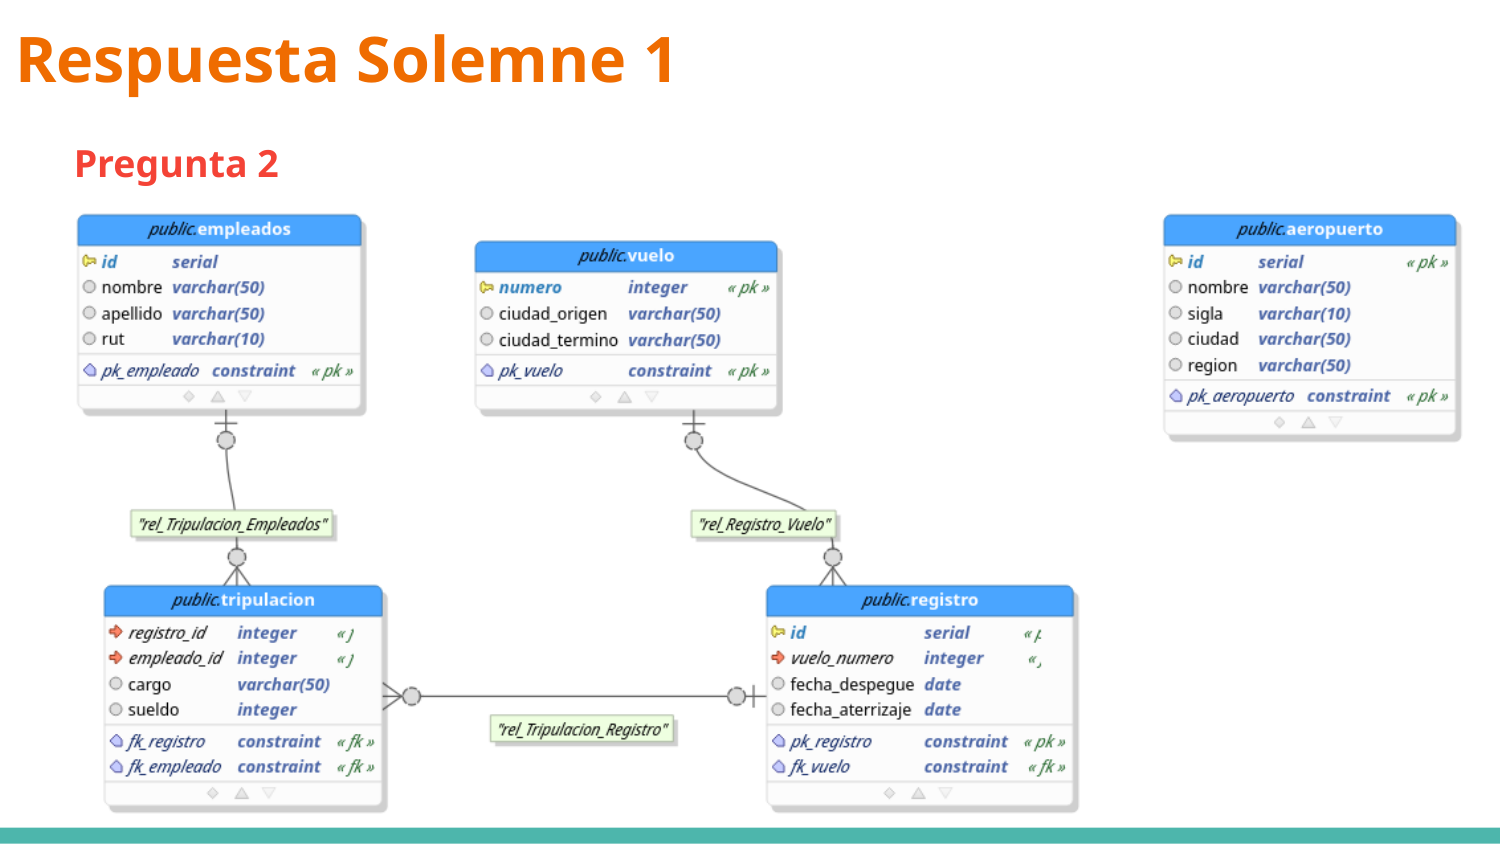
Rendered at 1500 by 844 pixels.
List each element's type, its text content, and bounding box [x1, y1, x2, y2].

title Respuesta Solemne 1 [0, 0, 1398, 116]
text_box Pregunta 2 [59, 129, 1500, 844]
picture [65, 202, 1477, 827]
